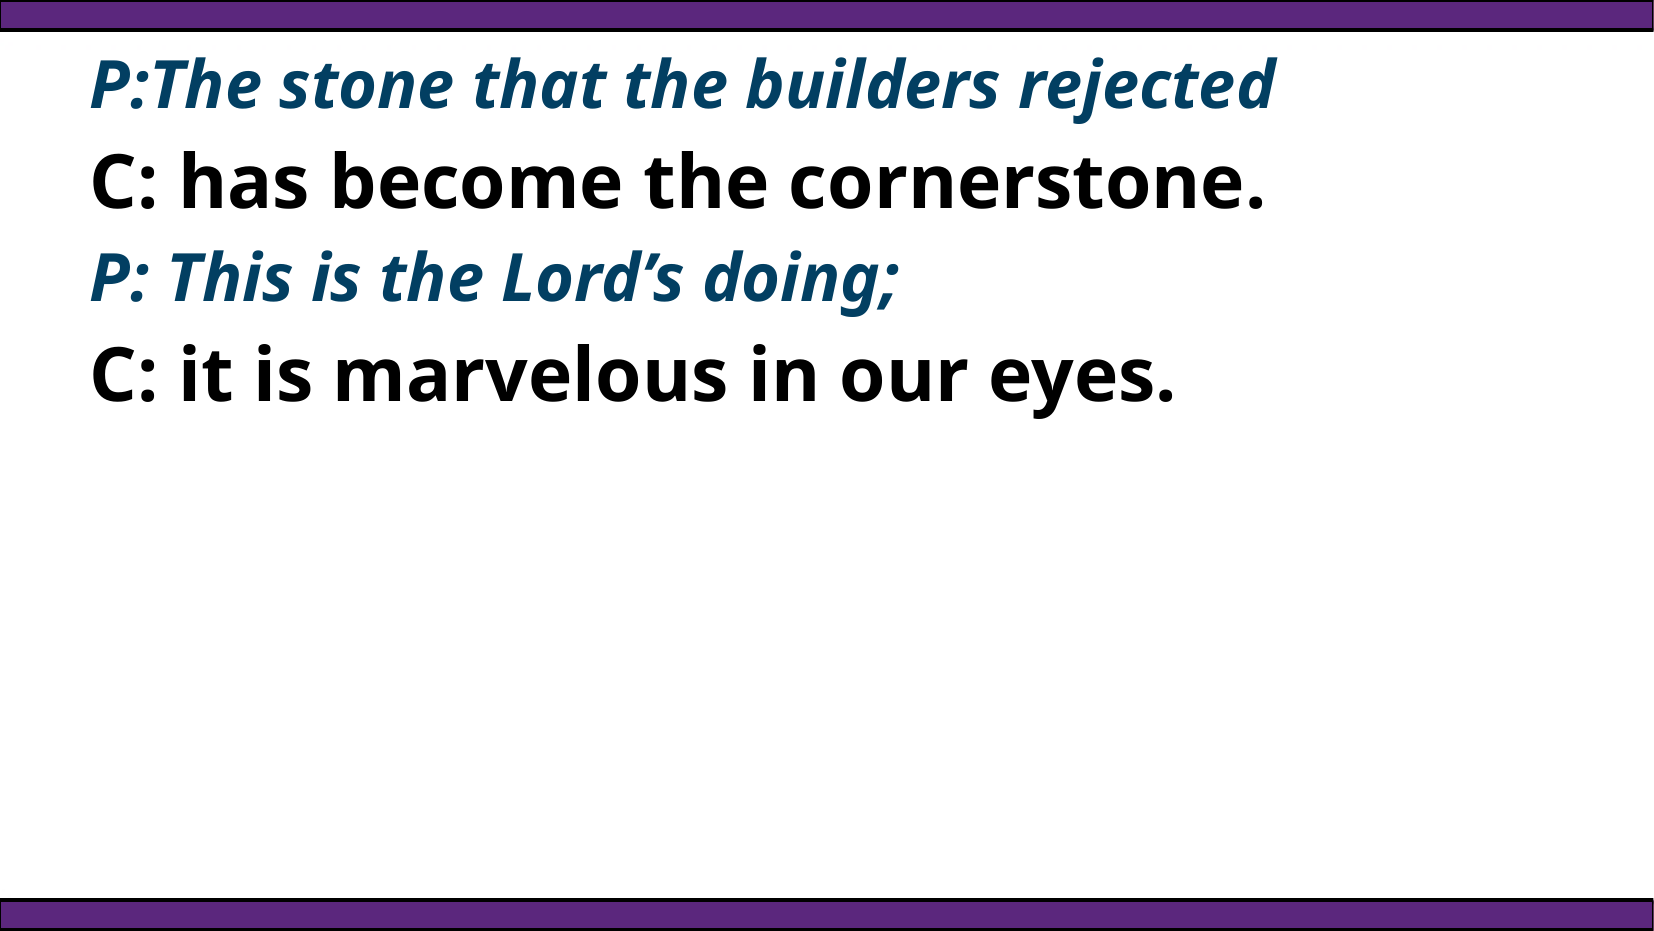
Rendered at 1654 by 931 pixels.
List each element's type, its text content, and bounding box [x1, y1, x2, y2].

text_box P: The stone that the builders rejected C: has become the cornerstone. P: This is the Lord’s doing; C: it is marvelous in our eyes. [75, 30, 1591, 422]
text_box [0, 900, 1654, 931]
text_box [0, 0, 1654, 31]
picture [0, 31, 1654, 900]
